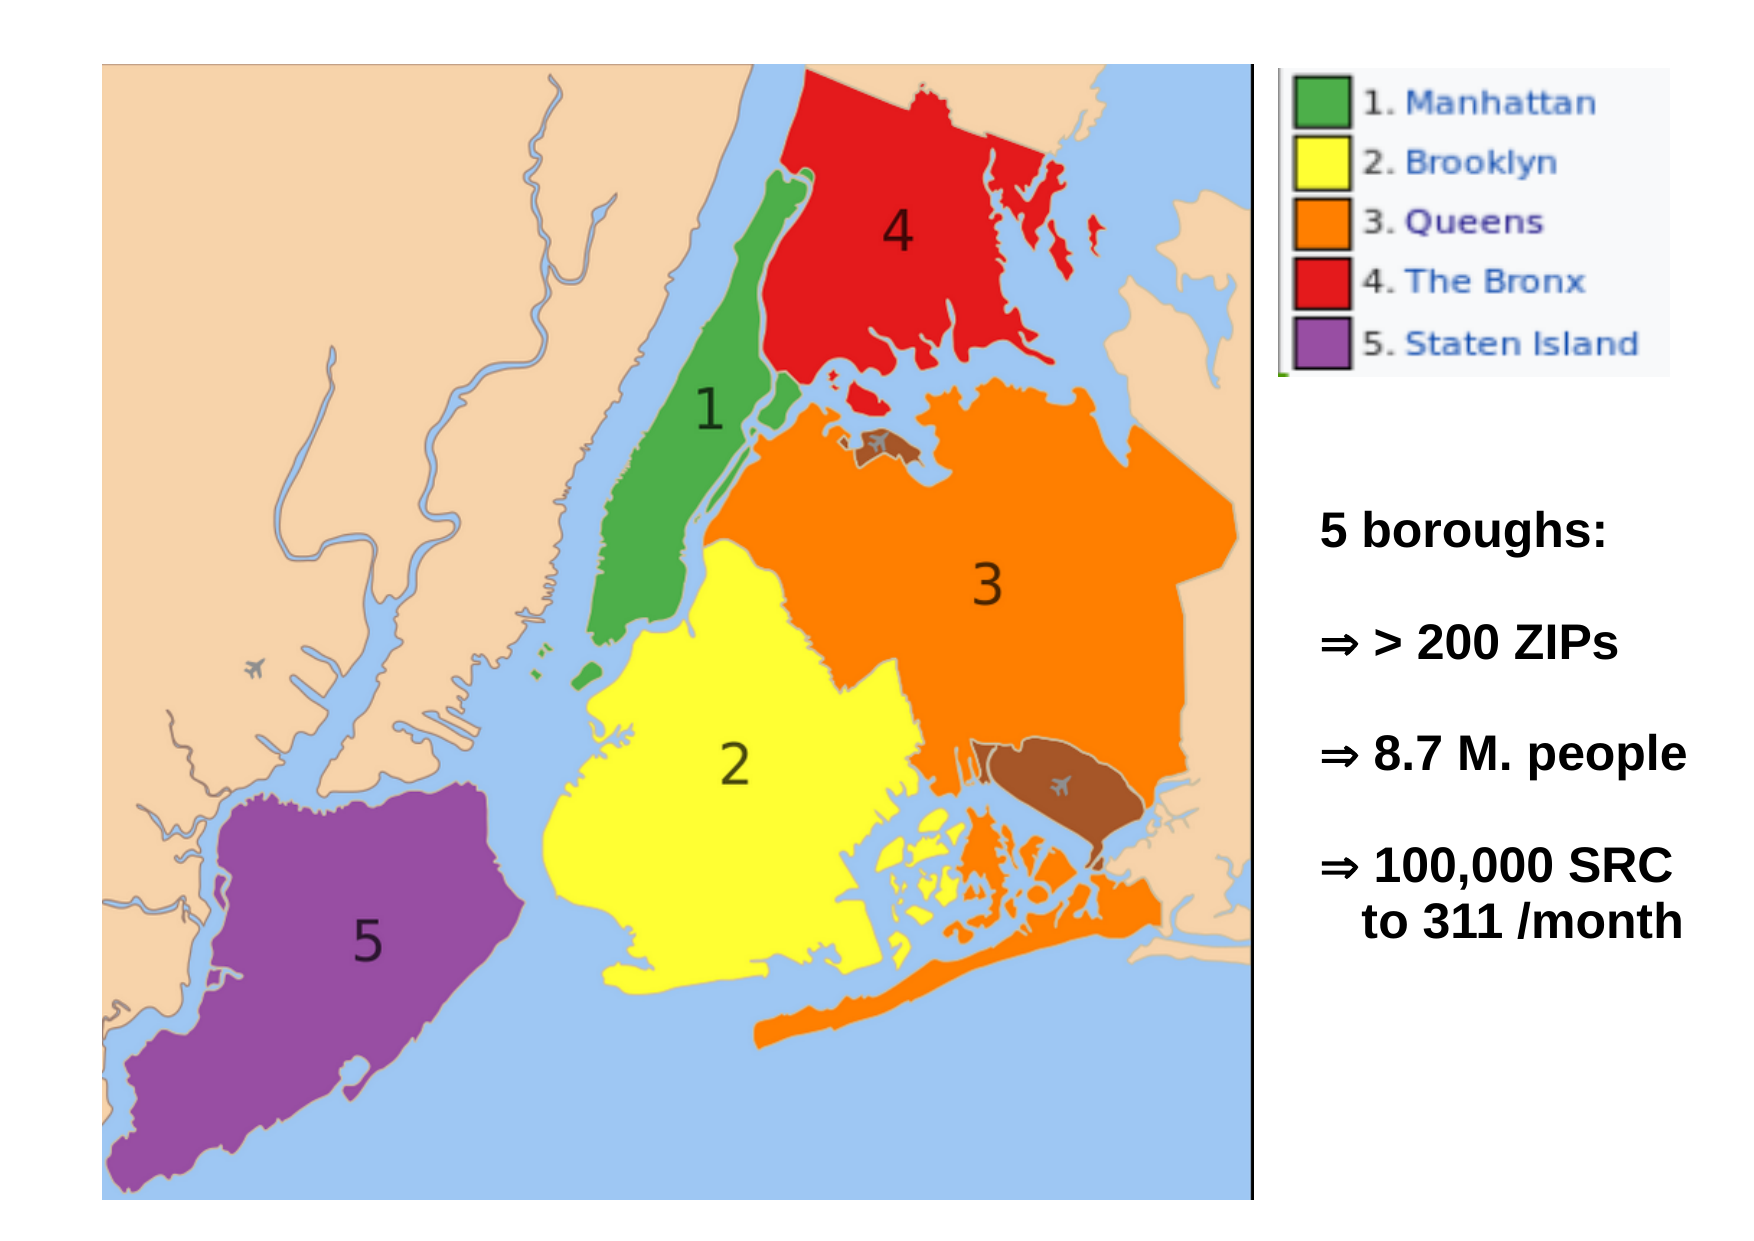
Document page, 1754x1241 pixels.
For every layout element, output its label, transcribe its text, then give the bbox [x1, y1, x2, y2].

picture [1278, 68, 1670, 377]
text_box 5 boroughs: ⇒ > 200 ZIPs ⇒ 8.7 M. people ⇒ 100,000 SRC to 311 /month [1305, 495, 1711, 910]
picture [102, 64, 1254, 1201]
